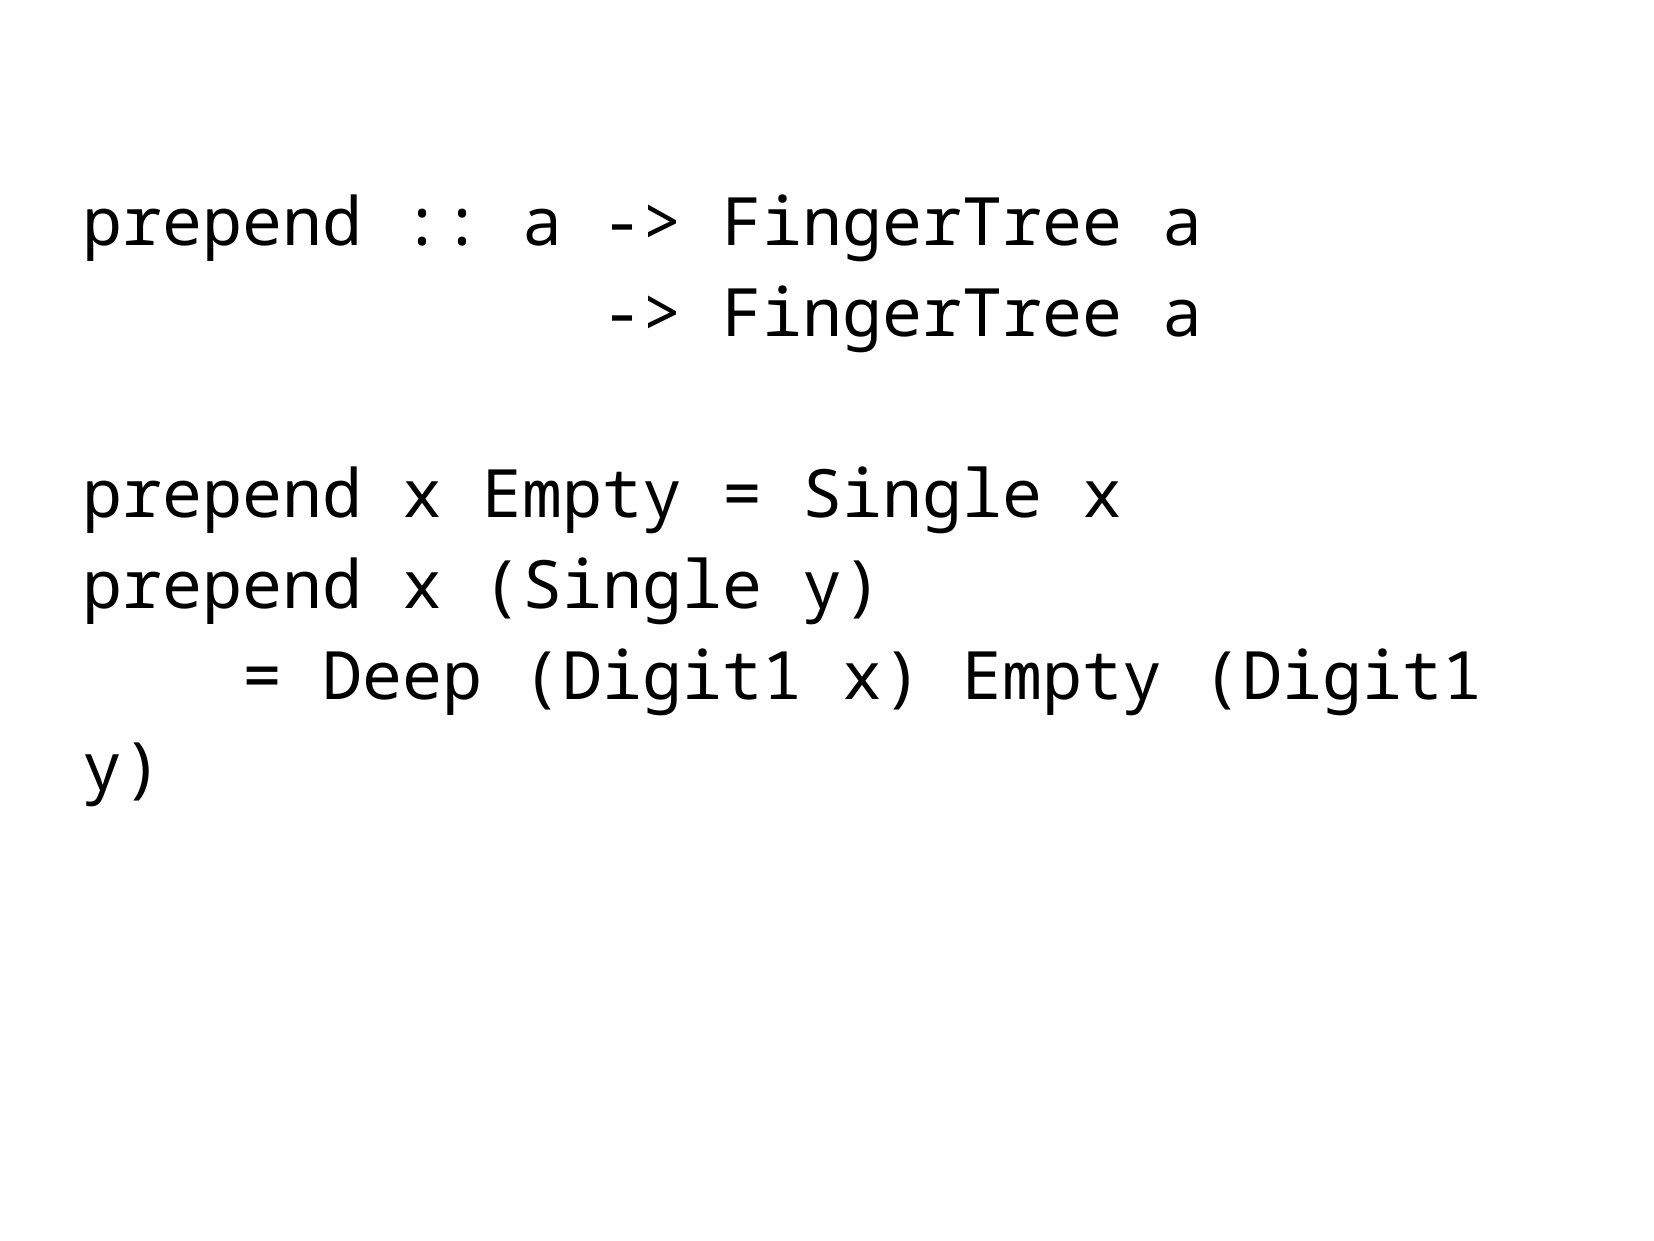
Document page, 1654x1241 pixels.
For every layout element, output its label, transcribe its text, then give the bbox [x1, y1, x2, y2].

subtitle prepend :: a -> FingerTree a -> FingerTree a prepend x Empty = Single x prepend x (Single y) = Deep (Digit1 x) Empty (Digit1 y) [82, 49, 1571, 1010]
